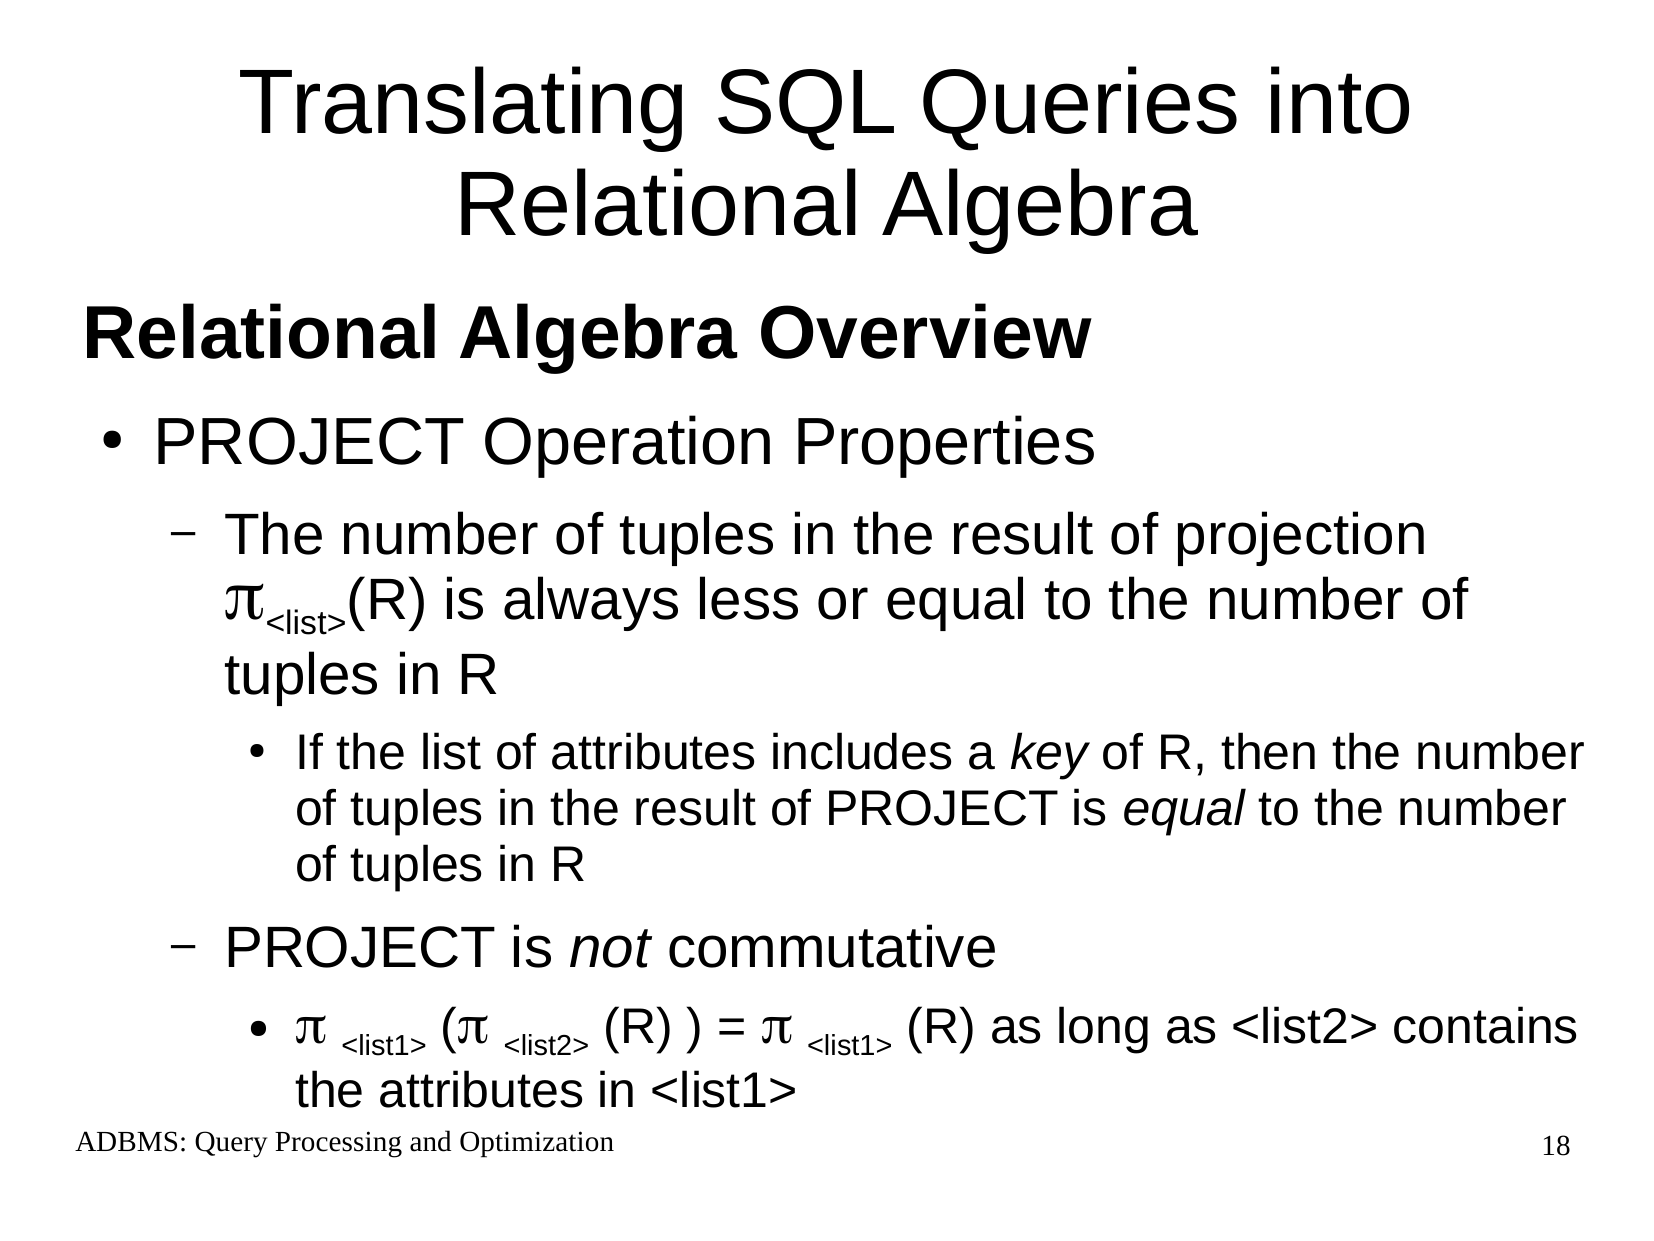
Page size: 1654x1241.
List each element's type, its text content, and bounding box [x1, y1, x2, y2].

title Translating SQL Queries into Relational Algebra [82, 49, 1571, 257]
list Relational Algebra Overview PROJECT Operation Properties The number of tuples in the result of projection <list>(R) is always less or equal to the number of tuples in R If the list of attributes includes a key of R, then the number of tuples in the result of PROJECT is equal to the number of tuples in R PROJECT is not commutative  <list1> ( <list2> (R) ) =  <list1> (R) as long as <list2> contains the attributes in <list1> [82, 290, 1591, 1156]
